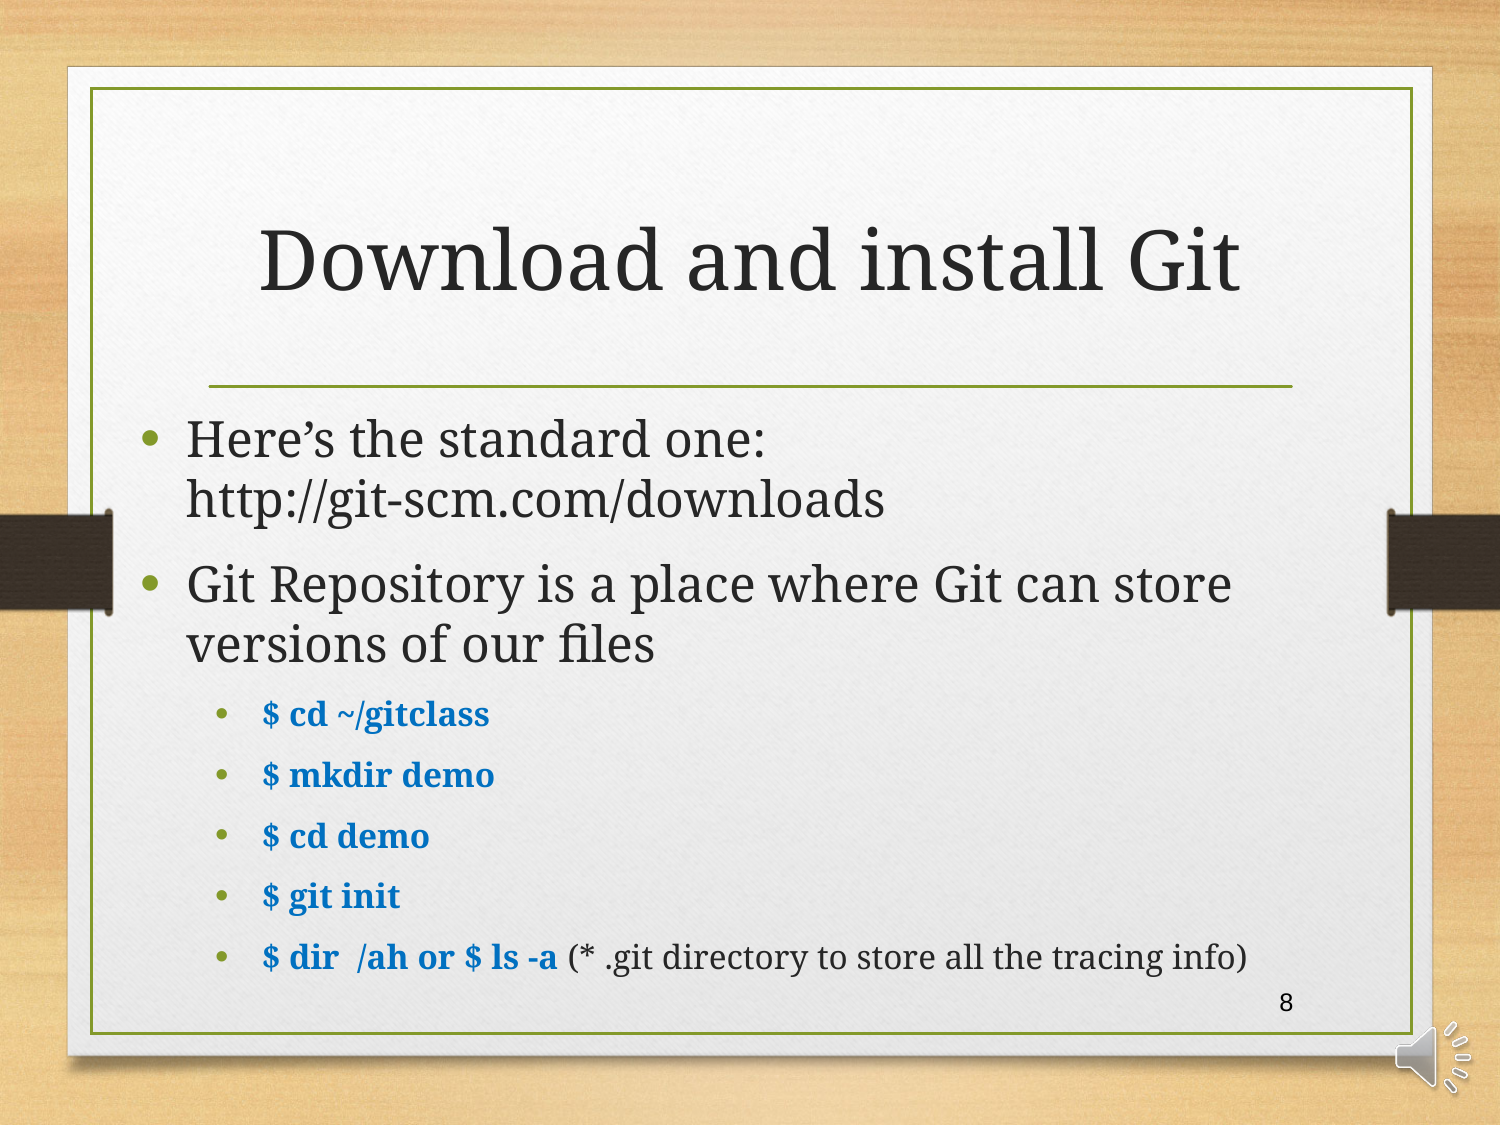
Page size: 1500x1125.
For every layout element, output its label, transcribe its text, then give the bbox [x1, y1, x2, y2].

list Here’s the standard one: http://git-scm.com/downloads Git Repository is a place where Git can store versions of our files $ cd ~/gitclass $ mkdir demo $ cd demo $ git init $ dir /ah or $ ls -a (* .git directory to store all the tracing info) [125, 399, 1401, 1101]
title Download and install Git [192, 150, 1309, 365]
picture [0, 0, 1500, 1125]
text_box <number> [1243, 977, 1309, 1024]
